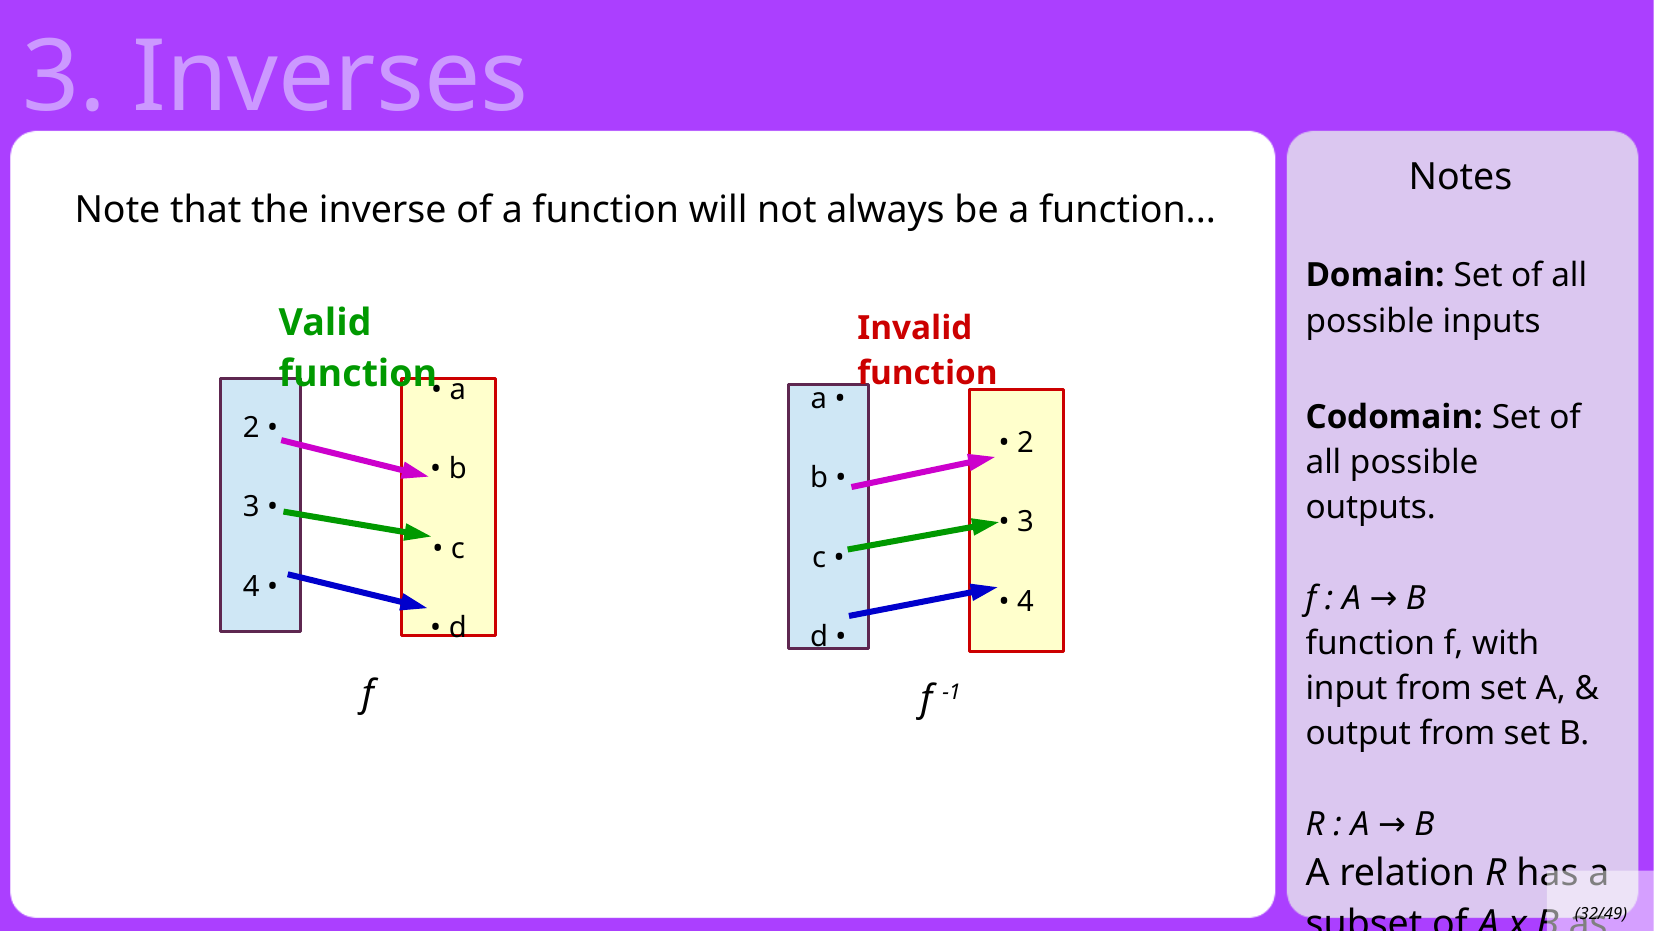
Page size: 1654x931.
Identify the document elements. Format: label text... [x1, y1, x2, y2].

text_box Notes Domain: Set of all possible inputs Codomain: Set of all possible outputs. f : A → B function f, with input from set A, & output from set B. R : A → B A relation R has a subset of A x B as its rule. [1290, 141, 1631, 819]
text_box 2 • 3 • 4 • [220, 378, 301, 632]
title 3. Inverses [22, 13, 1511, 130]
picture [1437, 918, 1449, 931]
text_box • 2 • 3 • 4 [969, 389, 1064, 652]
text_box (<number>/49) [1546, 877, 1654, 931]
text_box Valid function [217, 318, 499, 375]
text_box f [222, 663, 514, 721]
picture [1352, 918, 1364, 931]
picture [0, 0, 1654, 931]
text_box Invalid function [787, 320, 1068, 378]
picture [1393, 918, 1403, 924]
text_box • a • b • c • d [401, 378, 496, 636]
text_box Note that the inverse of a function will not always be a function... [74, 182, 1234, 236]
text_box a • b • c • d • [788, 384, 869, 649]
picture [1485, 913, 1492, 925]
text_box f -1 [795, 668, 1086, 726]
